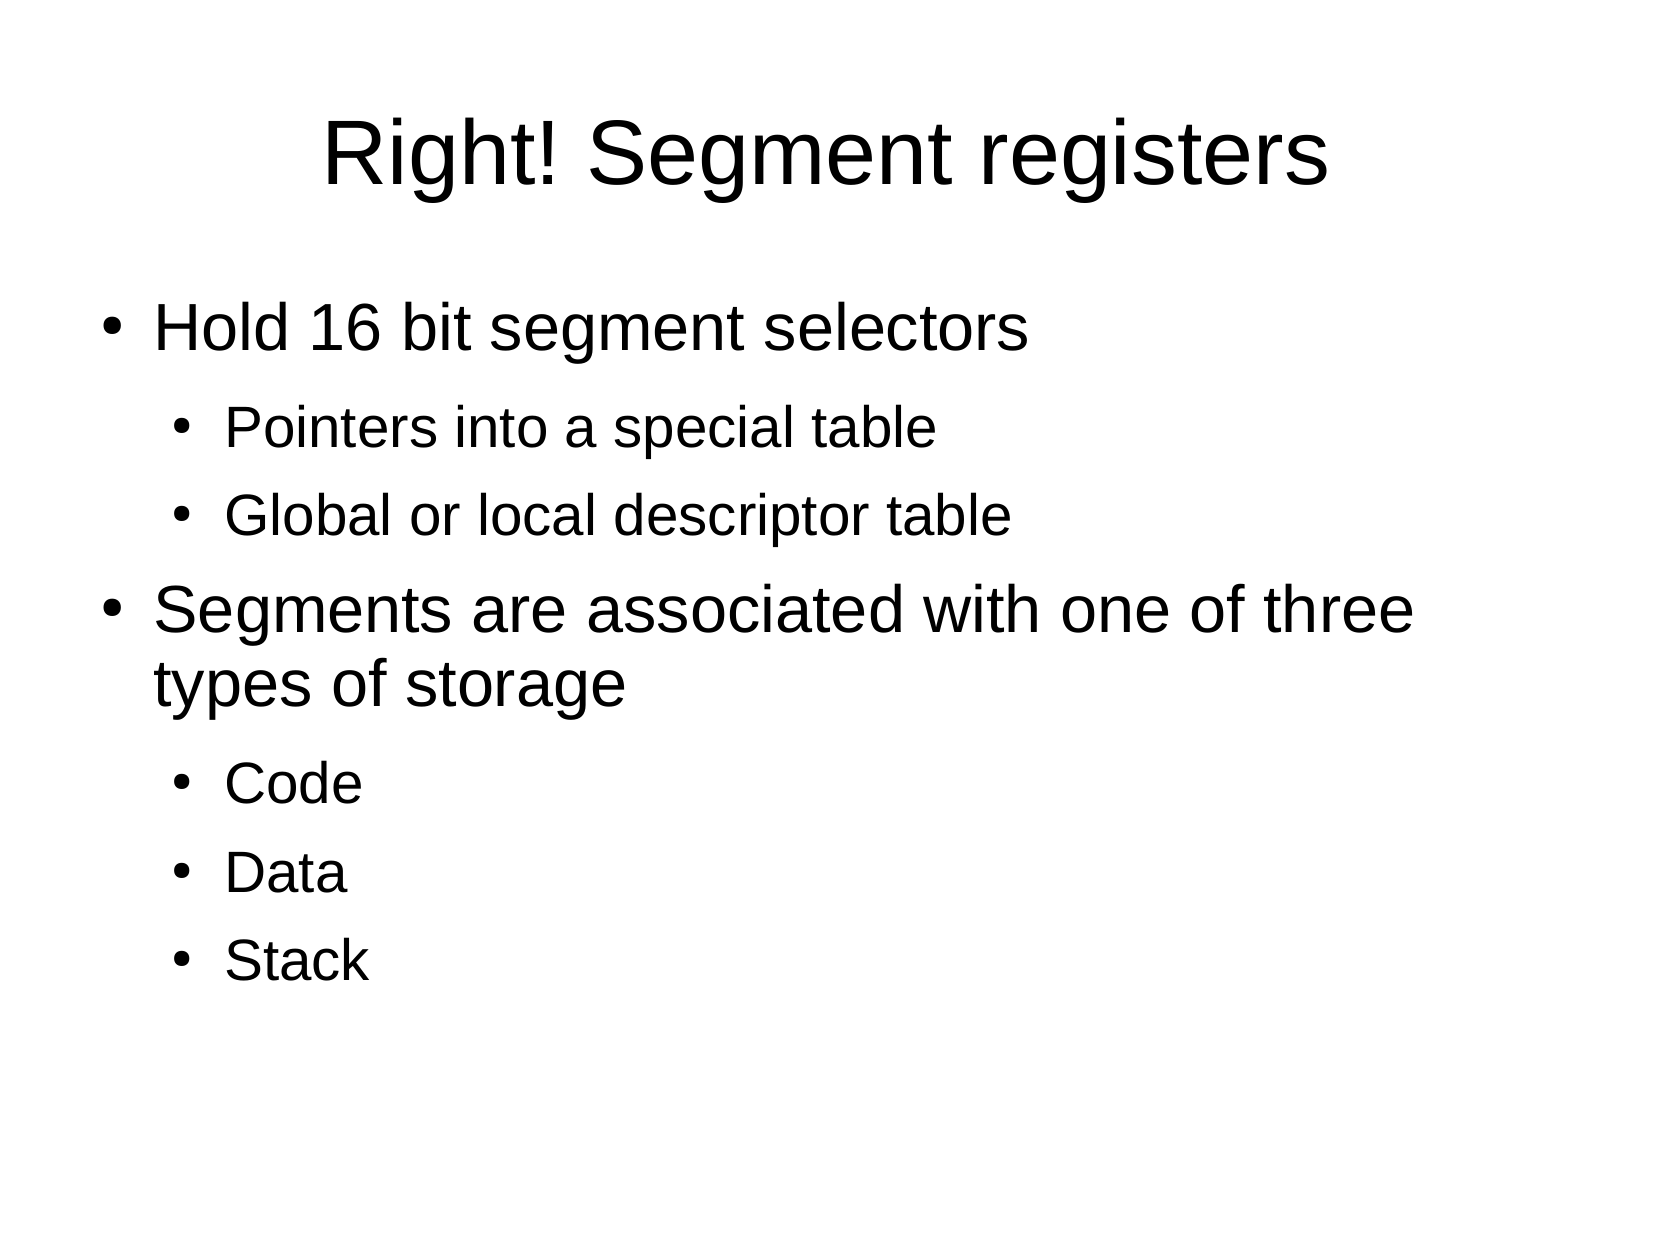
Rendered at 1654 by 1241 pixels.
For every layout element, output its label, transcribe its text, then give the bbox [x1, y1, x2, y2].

list Hold 16 bit segment selectors Pointers into a special table Global or local descriptor table Segments are associated with one of three types of storage Code Data Stack [82, 290, 1571, 1010]
title Right! Segment registers [82, 49, 1571, 257]
